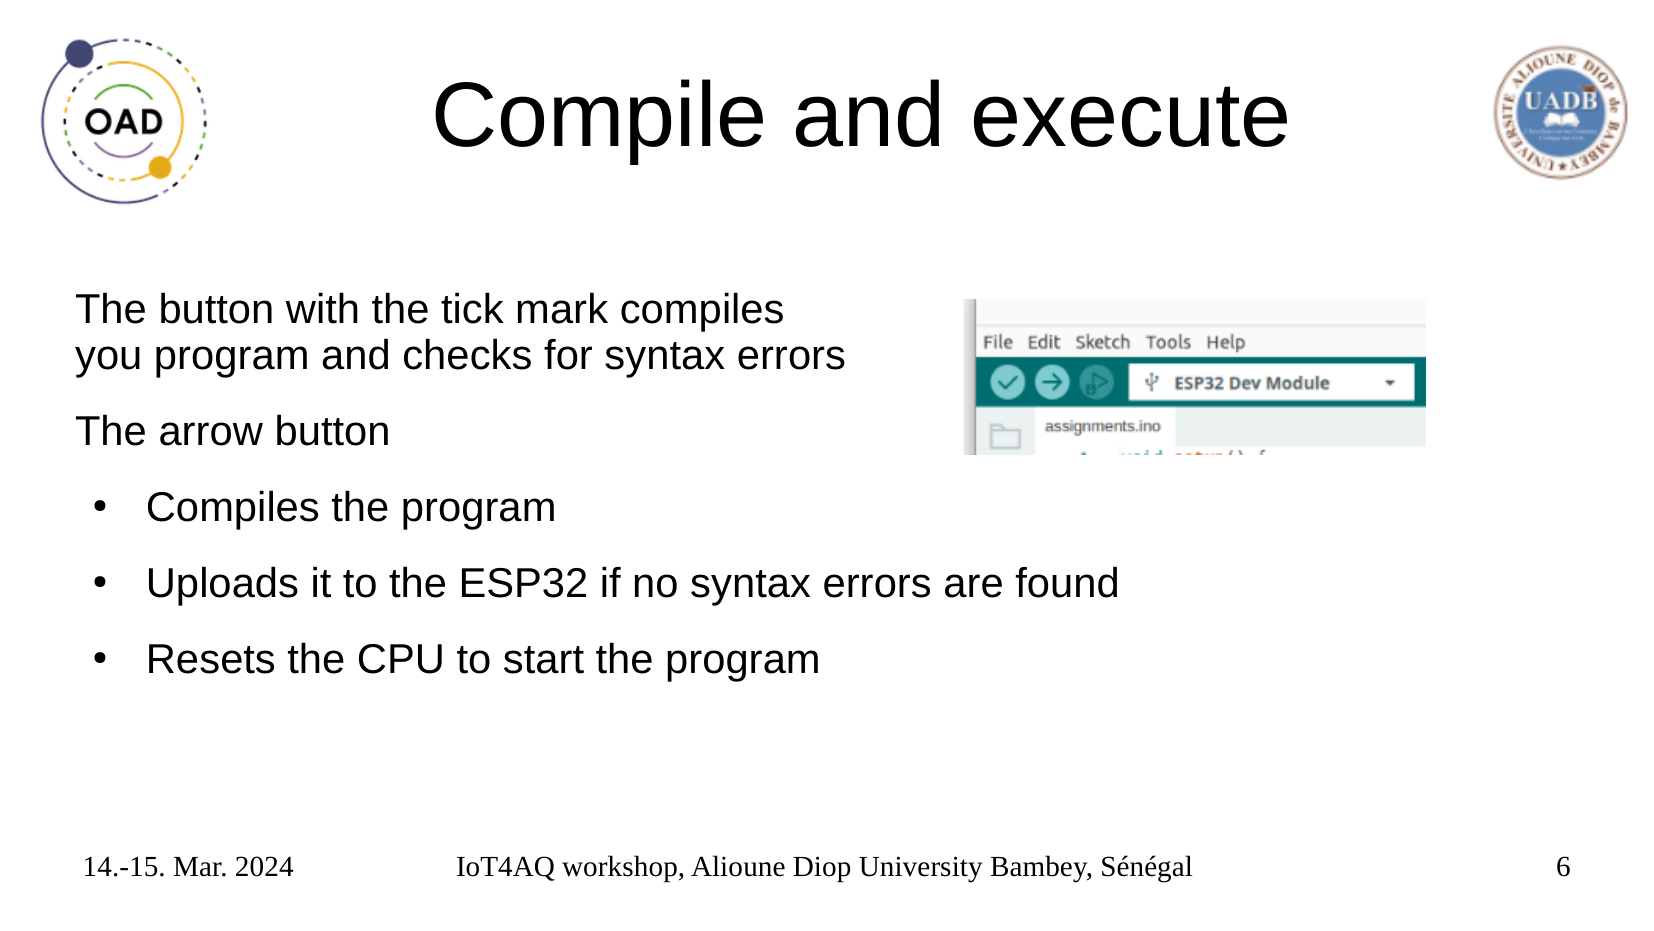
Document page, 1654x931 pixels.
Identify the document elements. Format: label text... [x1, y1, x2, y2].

list The button with the tick mark compiles you program and checks for syntax errors The arrow button Compiles the program Uploads it to the ESP32 if no syntax errors are found Resets the CPU to start the program [75, 285, 1564, 826]
picture [956, 299, 1426, 455]
title Compile and execute [278, 37, 1446, 193]
picture [1482, 37, 1641, 188]
picture [0, 24, 242, 225]
